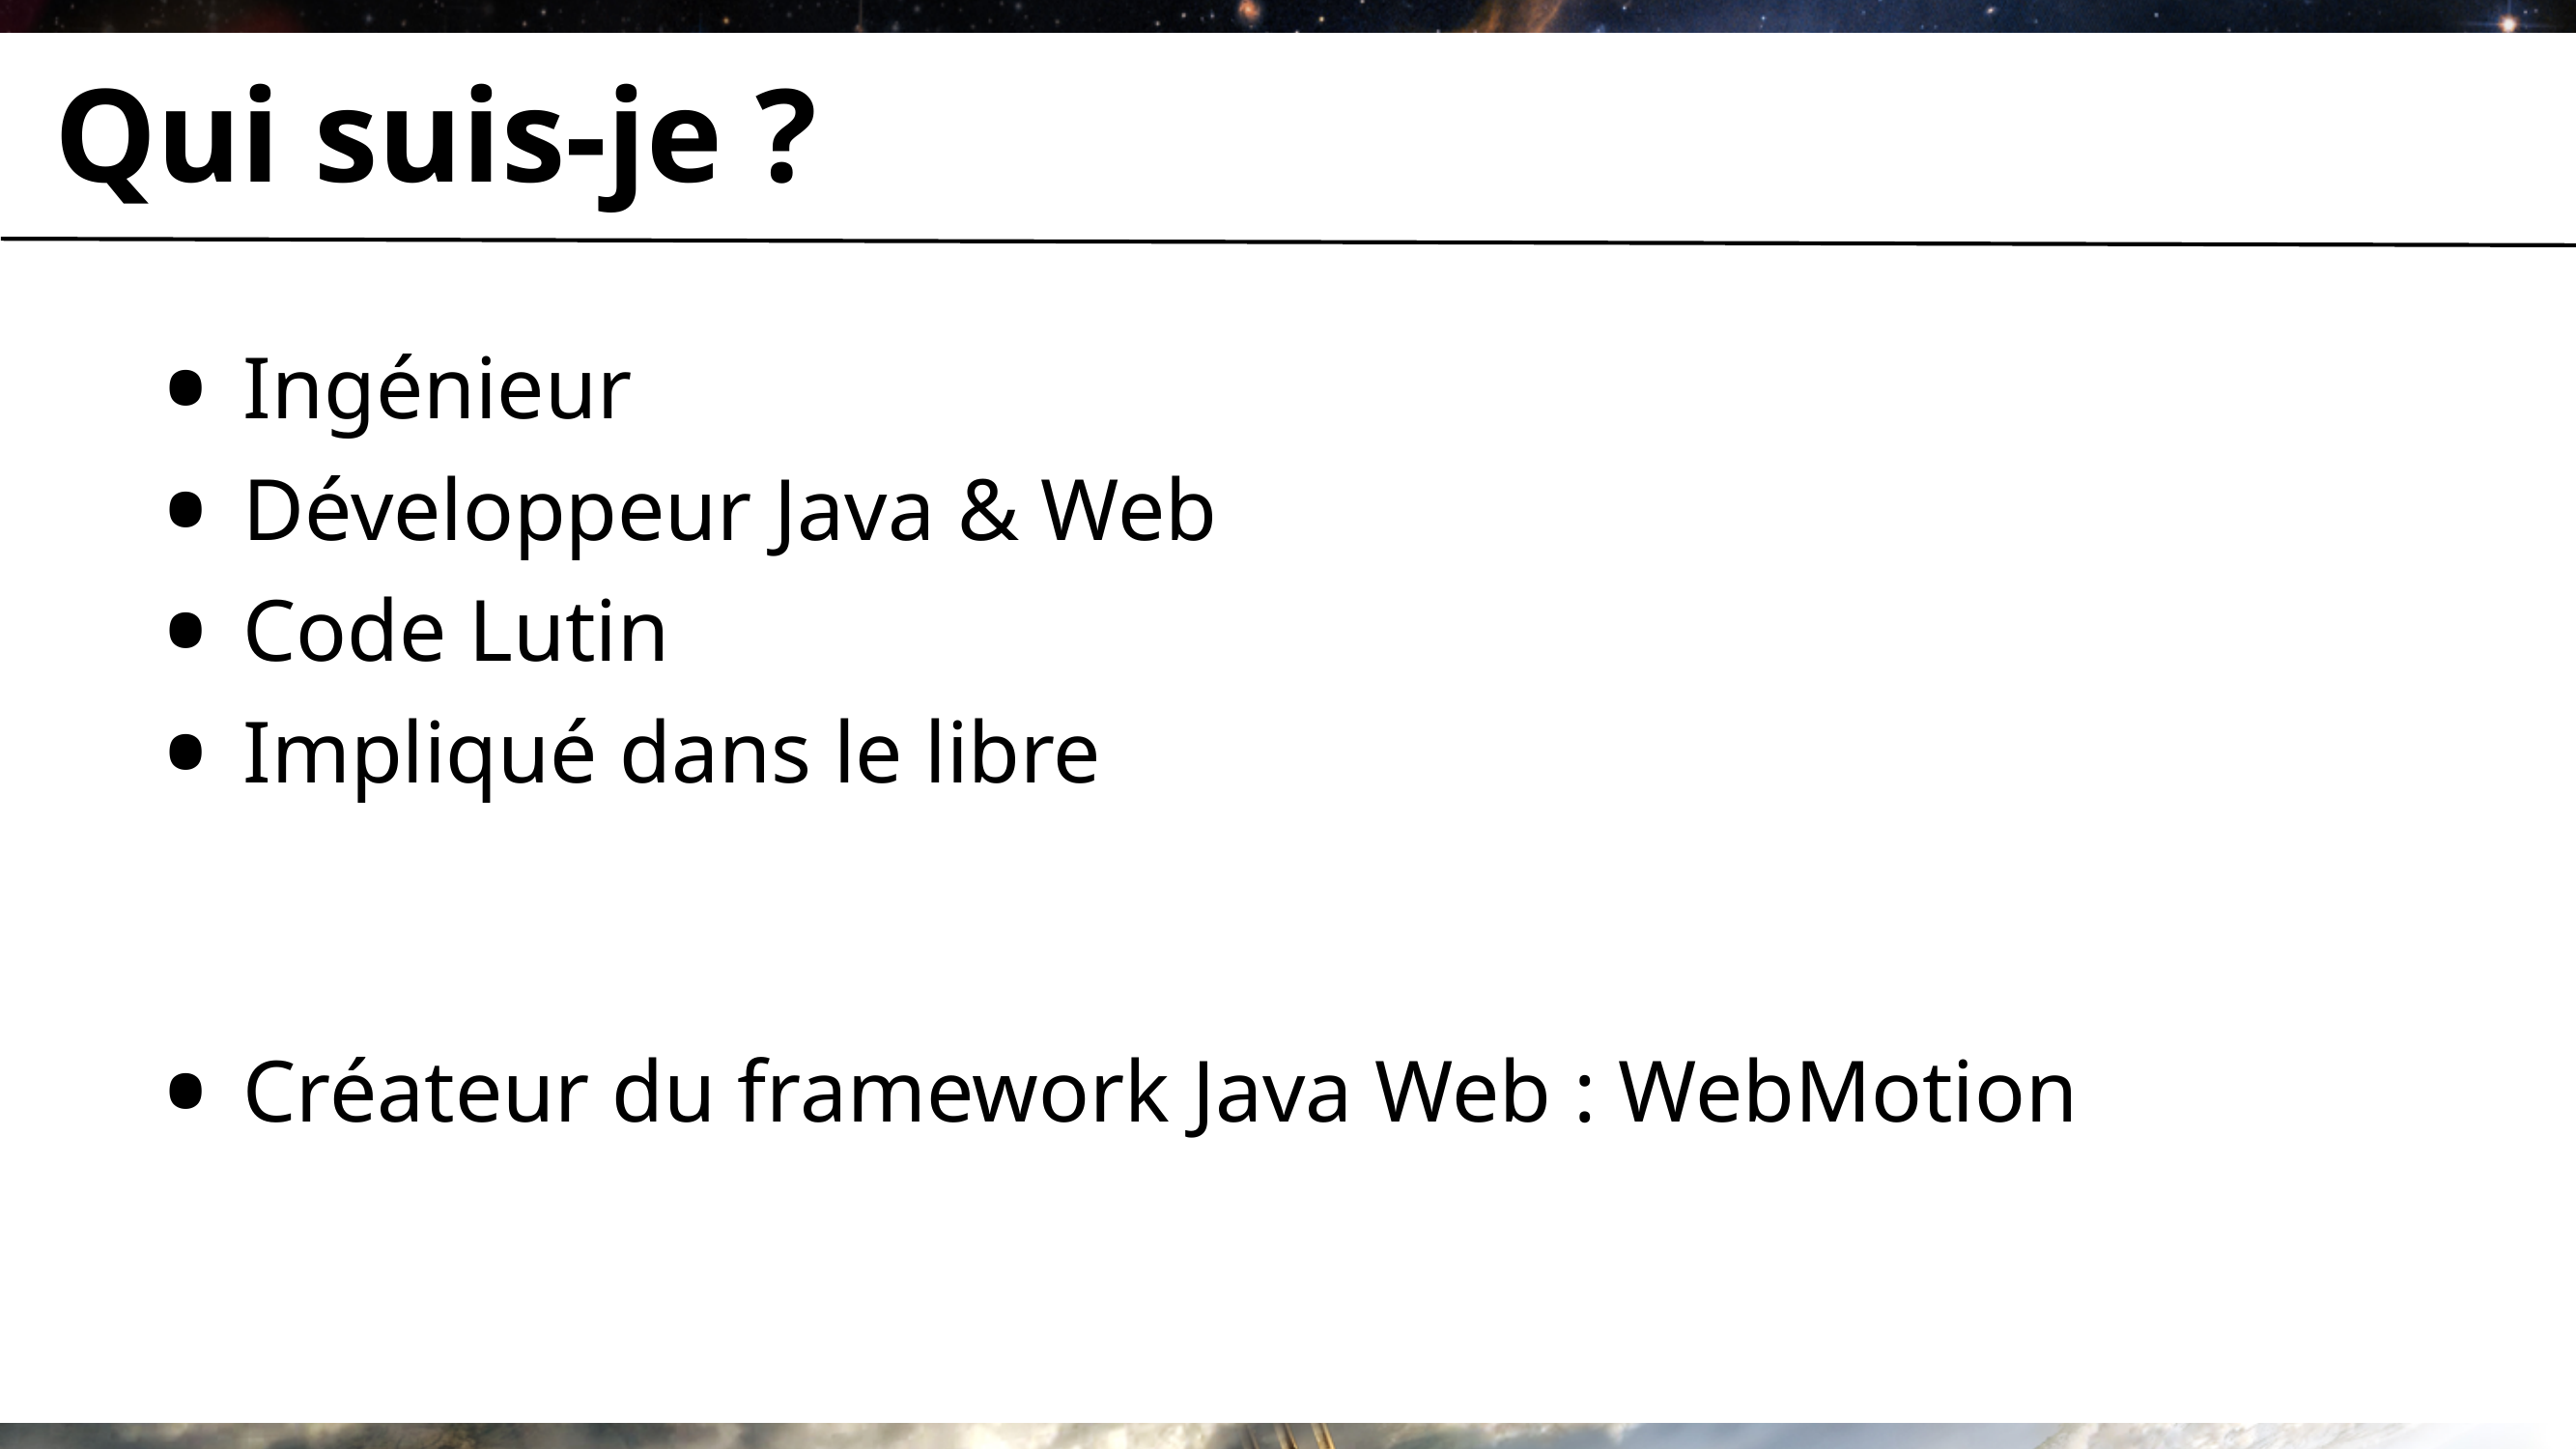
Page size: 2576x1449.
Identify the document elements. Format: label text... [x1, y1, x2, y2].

title Qui suis-je ? [45, 12, 2528, 250]
list Ingénieur Développeur Java & Web Code Lutin Impliqué dans le libre Créateur du framework Java Web : WebMotion [116, 326, 2457, 1387]
picture [0, 1423, 2576, 1449]
picture [0, 0, 2576, 33]
